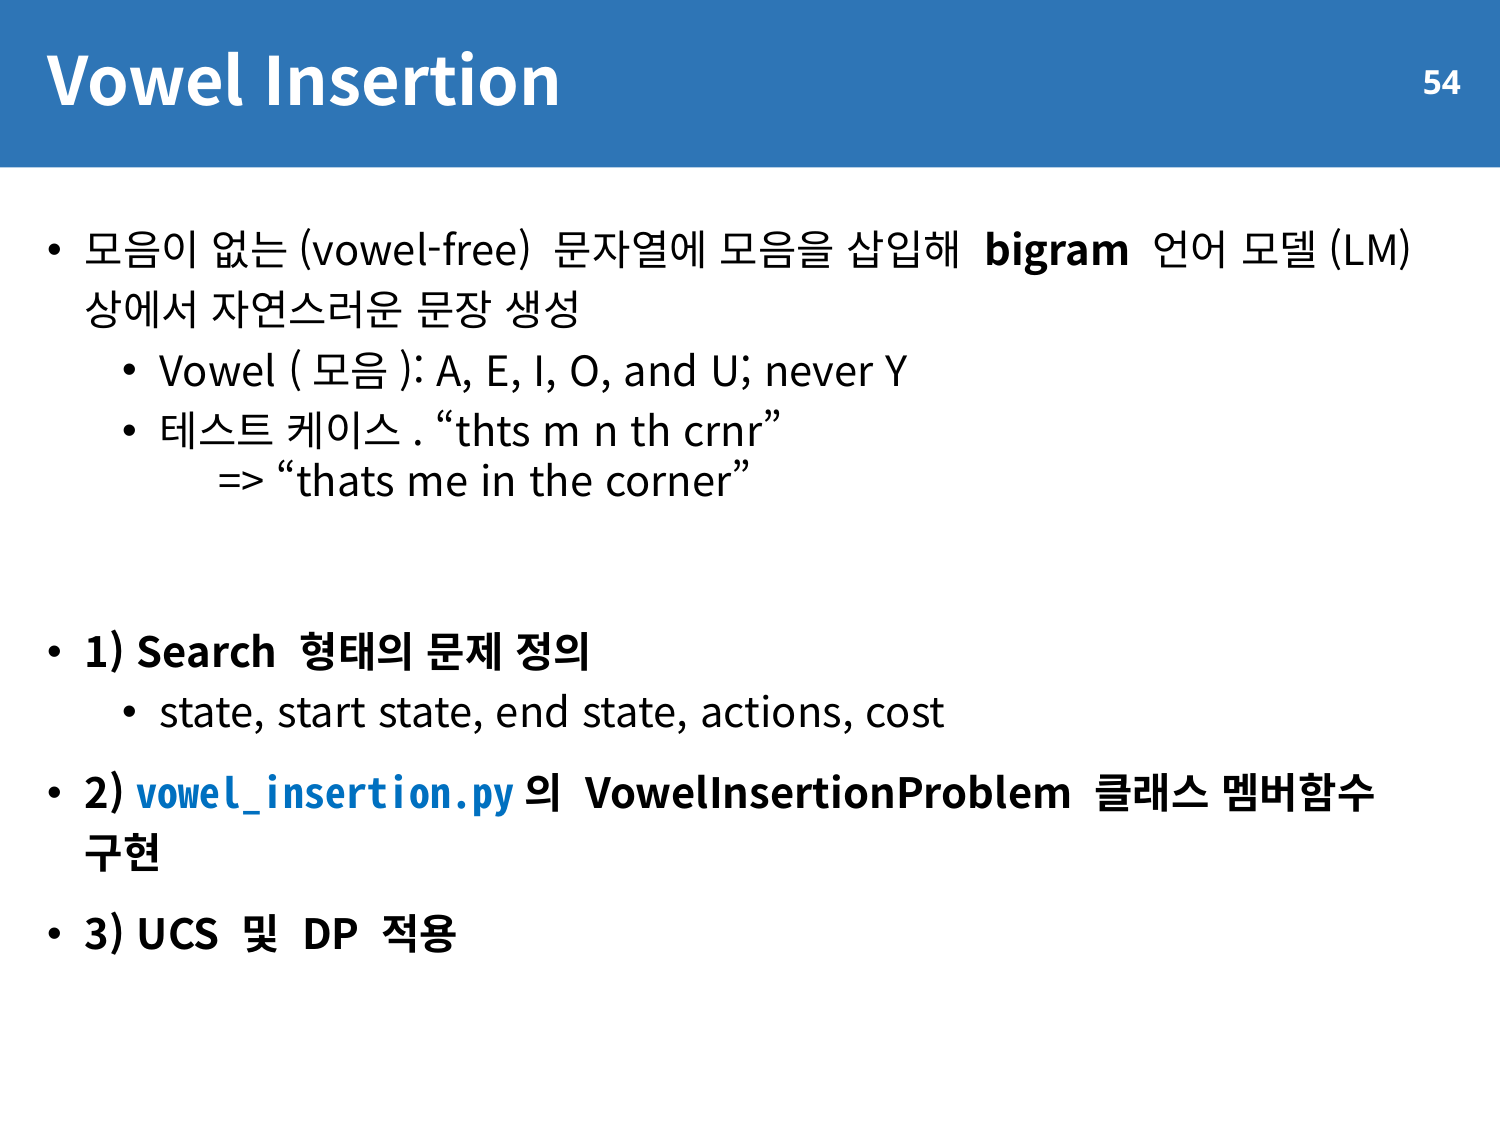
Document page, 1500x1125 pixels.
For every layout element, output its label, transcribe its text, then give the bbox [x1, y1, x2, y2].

list 모음이 없는(vowel-free) 문자열에 모음을 삽입해 bigram 언어 모델(LM) 상에서 자연스러운 문장 생성 Vowel (모음): A, E, I, O, and U; never Y 테스트 케이스. “thts m n th crnr” => “thats me in the corner” 1) Search 형태의 문제 정의 state, start state, end state, actions, cost 2) vowel_insertion.py의 VowelInsertionProblem 클래스 멤버함수 구현 3) UCS 및 DP 적용 [32, 206, 1476, 1100]
slide_number <number> [1273, 53, 1476, 114]
title Vowel Insertion [32, 20, 1476, 148]
